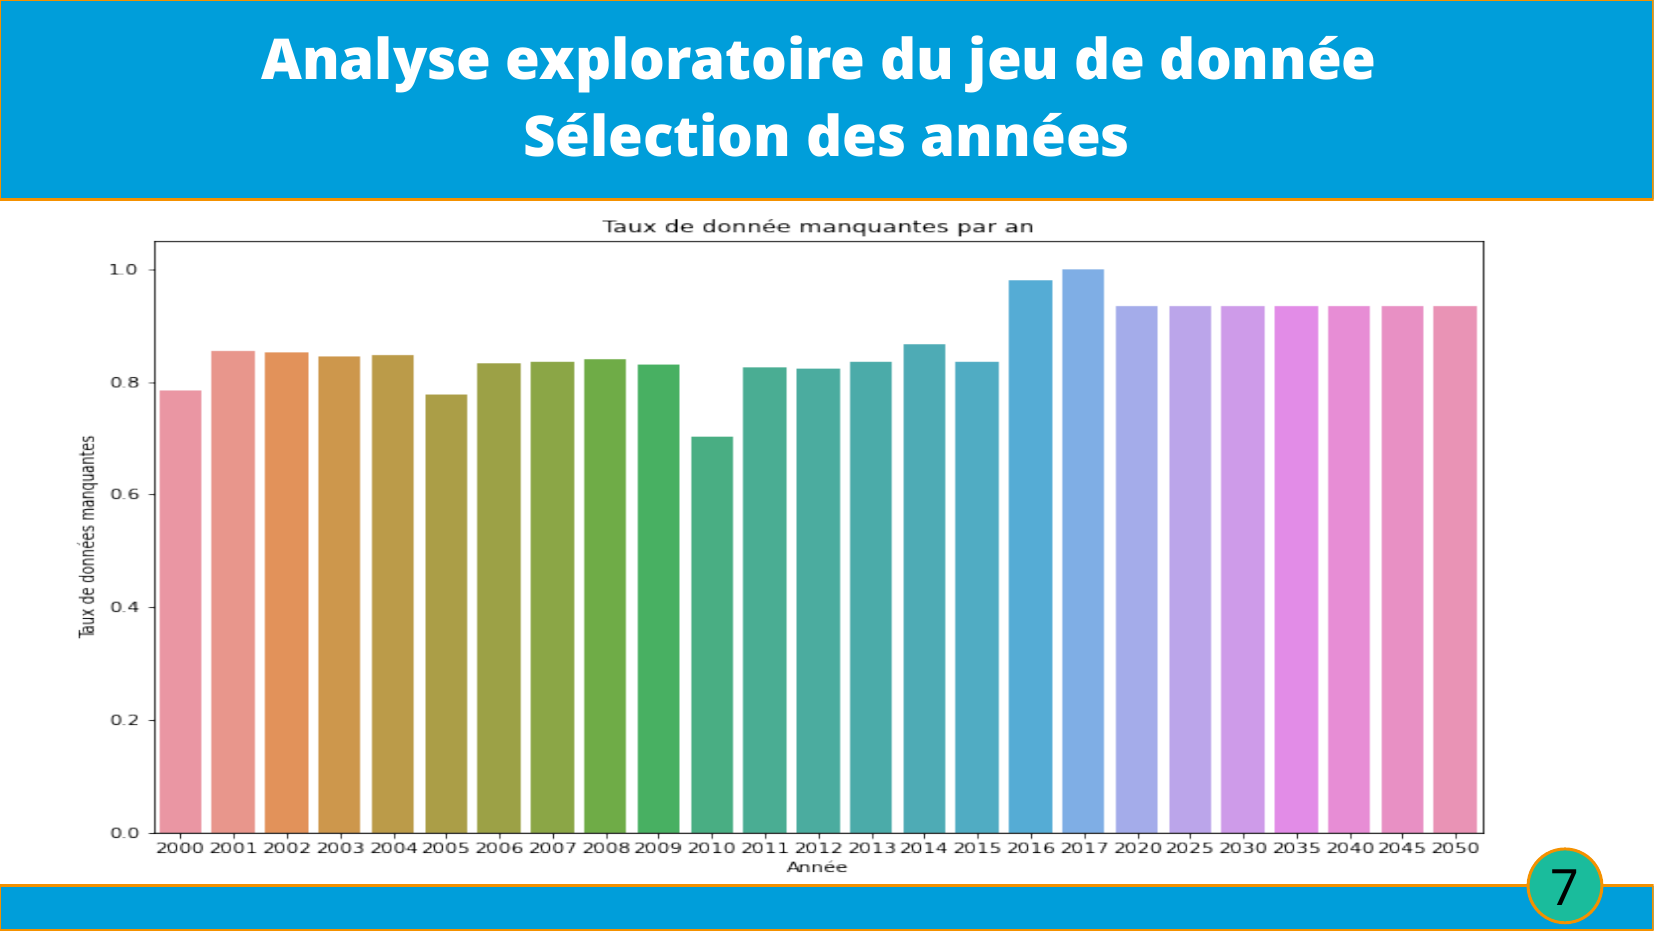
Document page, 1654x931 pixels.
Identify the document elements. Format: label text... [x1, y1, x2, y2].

picture [722, 147, 748, 156]
picture [997, 147, 1007, 155]
picture [1070, 147, 1096, 156]
picture [880, 147, 903, 156]
picture [959, 147, 969, 155]
picture [757, 147, 767, 155]
picture [0, 147, 1654, 931]
picture [526, 147, 552, 156]
picture [846, 147, 872, 156]
picture [1103, 147, 1126, 156]
picture [594, 147, 604, 155]
picture [1017, 147, 1027, 155]
picture [559, 147, 585, 156]
picture [647, 147, 670, 156]
picture [612, 147, 638, 156]
picture [679, 147, 697, 156]
picture [703, 147, 713, 155]
picture [1035, 147, 1061, 156]
picture [979, 147, 989, 155]
title Analyse exploratoire du jeu de donnée Sélection des années [59, 37, 1595, 147]
picture [777, 147, 787, 155]
picture [923, 147, 951, 156]
picture [810, 147, 838, 156]
